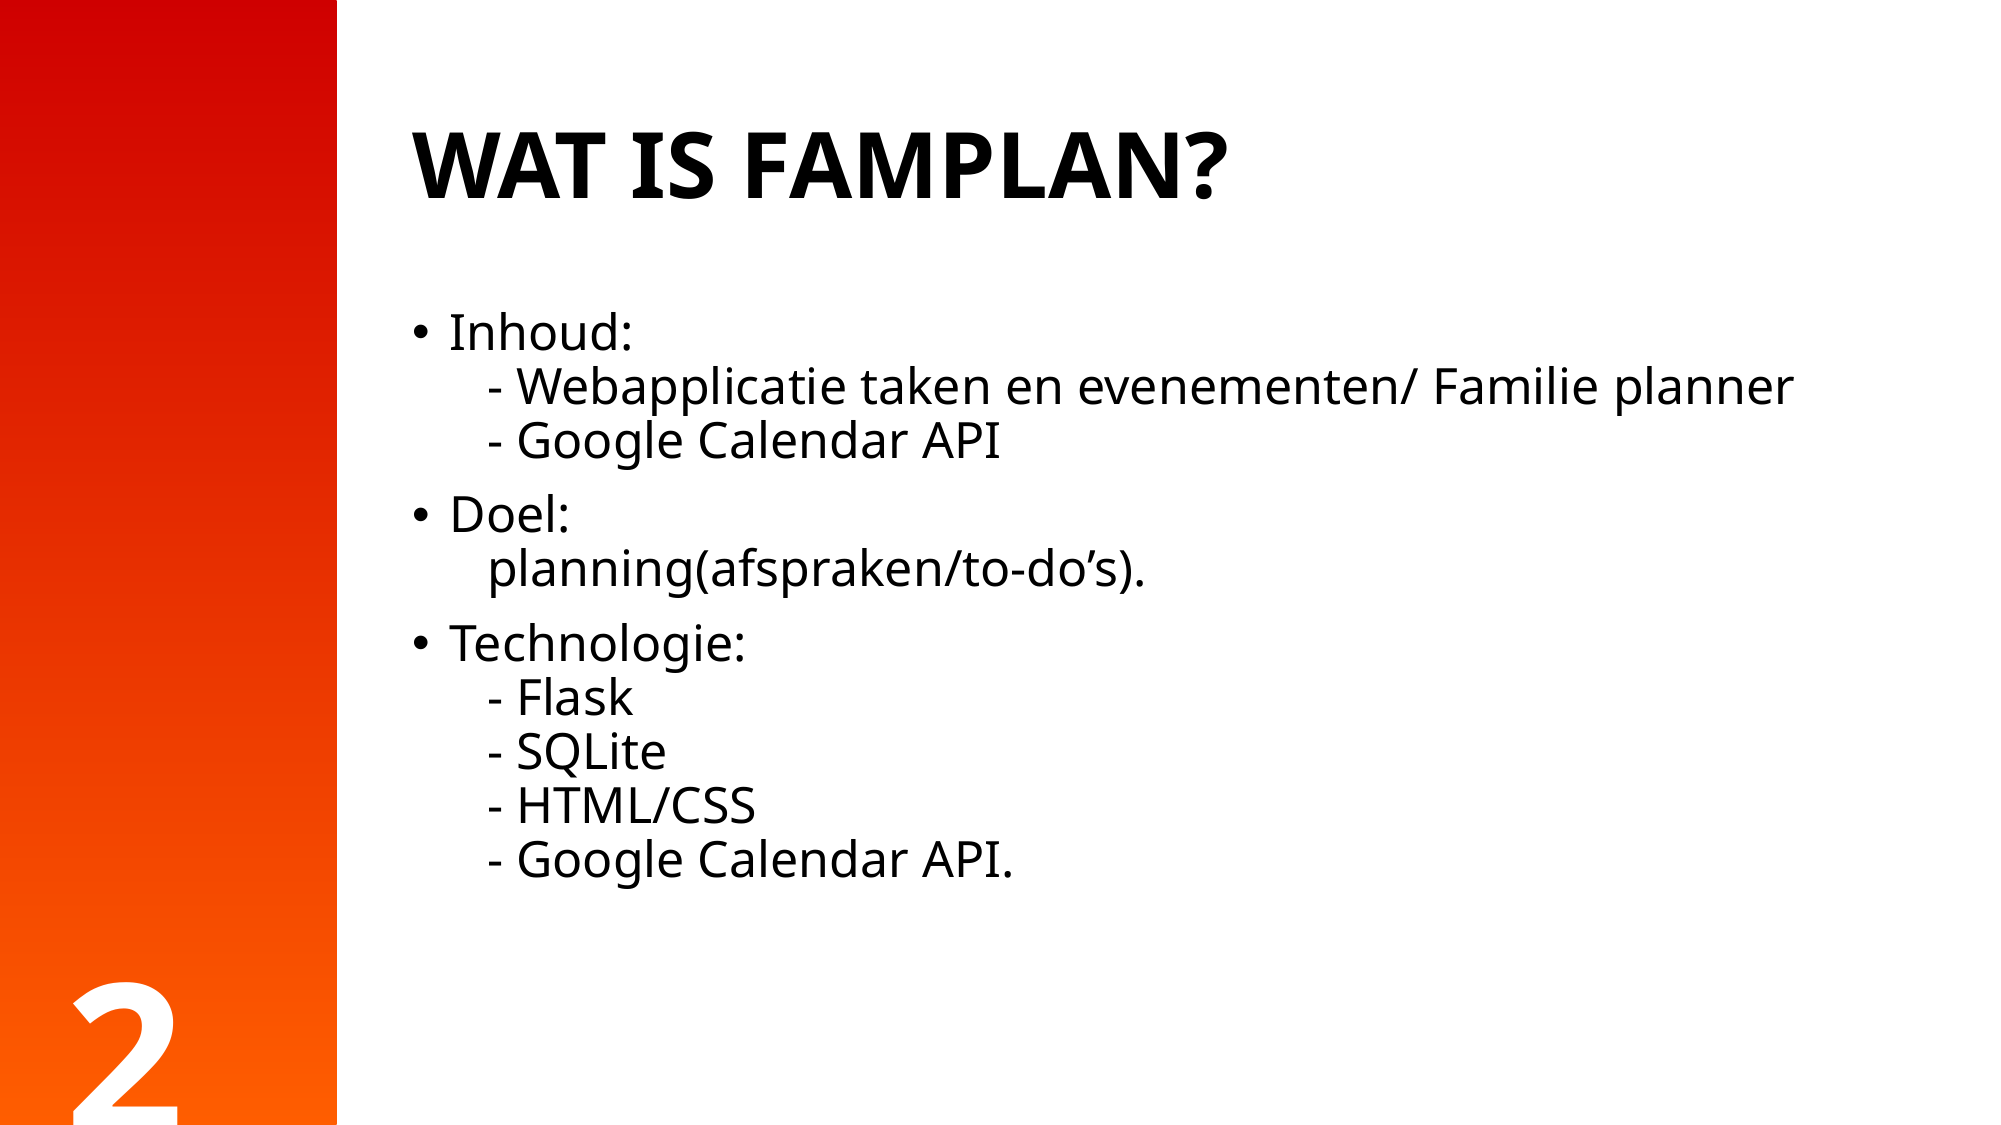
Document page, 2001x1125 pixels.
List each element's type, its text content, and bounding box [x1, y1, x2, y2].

text_box 2 [50, 914, 262, 1125]
title WAT IS FAMPLAN? [397, 59, 1863, 278]
text_box [0, 0, 337, 1125]
list Inhoud: - Webapplicatie taken en evenementen/ Familie planner - Google Calendar API Doel: planning(afspraken/to-do’s). Technologie: - Flask - SQLite - HTML/CSS - Google Calendar API. [397, 299, 1863, 1014]
